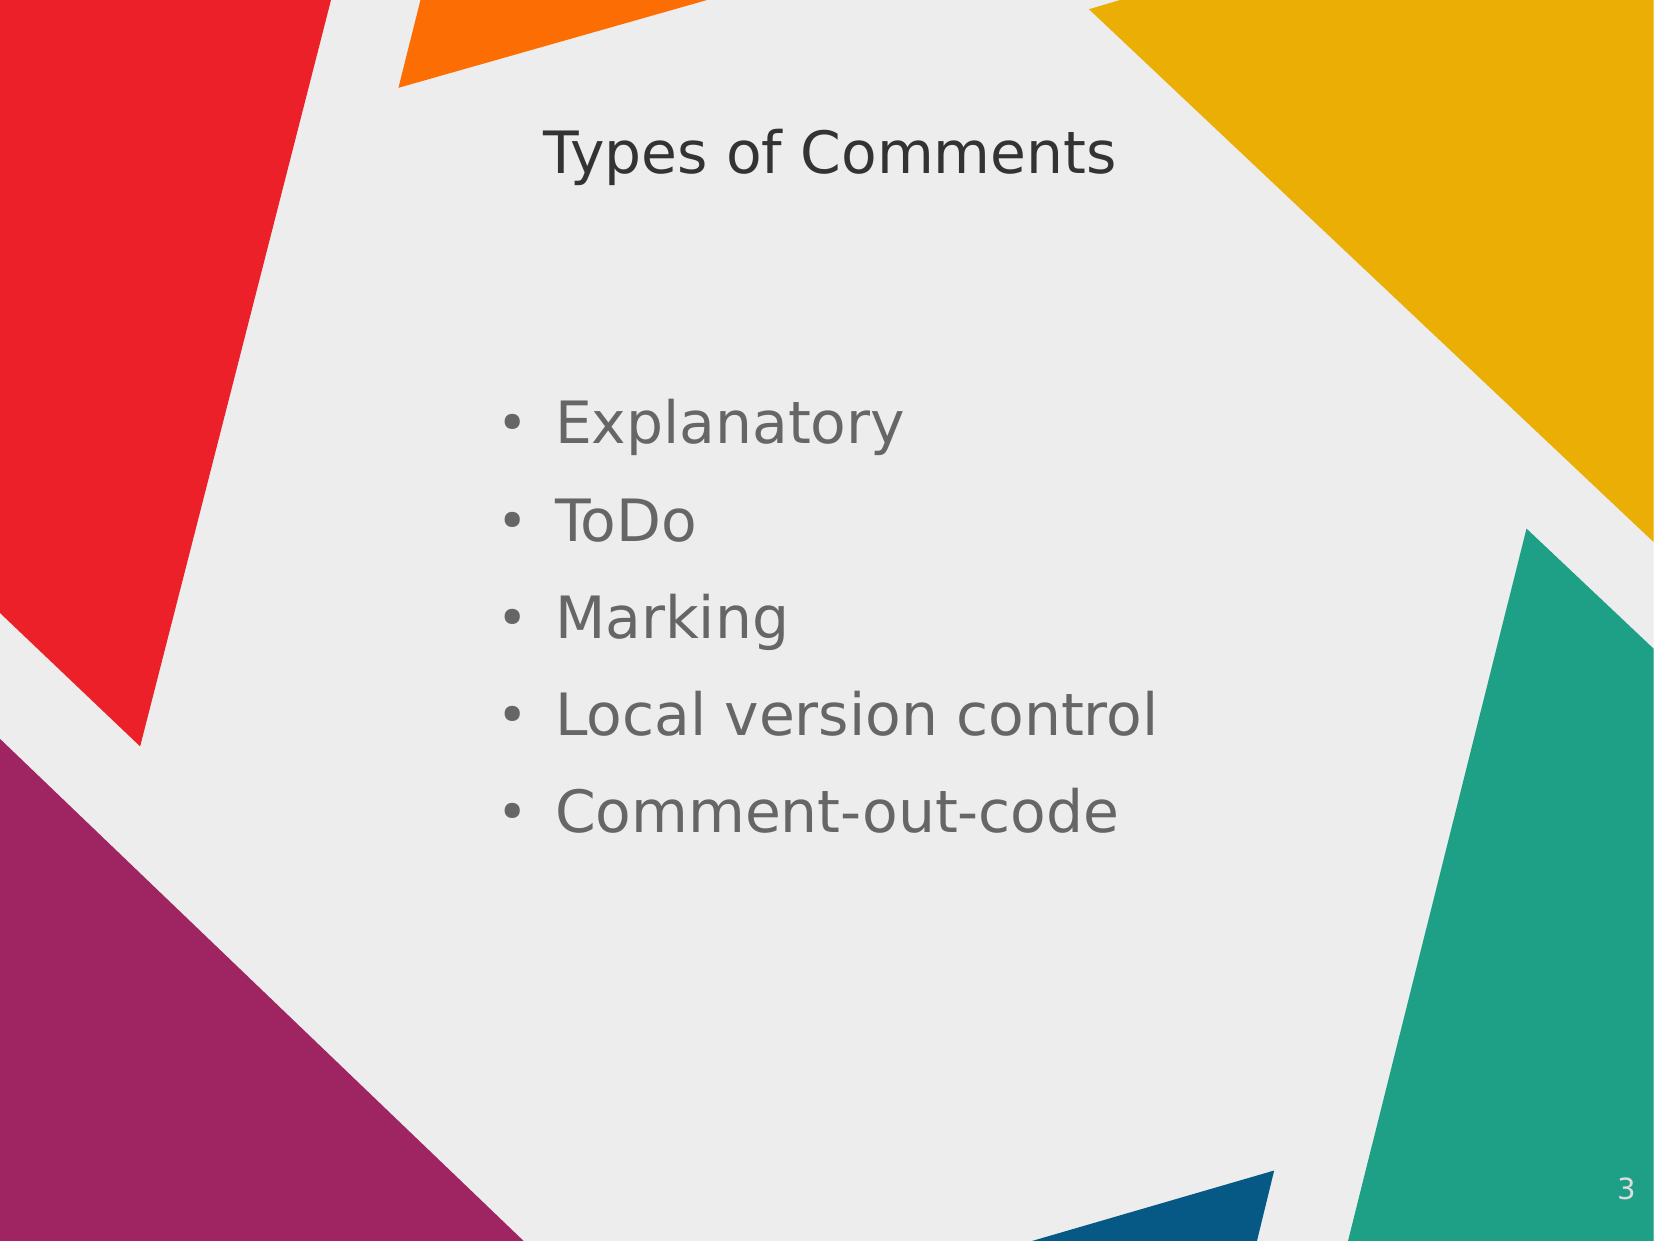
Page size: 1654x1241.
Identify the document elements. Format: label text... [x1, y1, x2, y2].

list Explanatory ToDo Marking Local version control Comment-out-code [484, 389, 1271, 958]
title Types of Comments [289, 49, 1372, 257]
